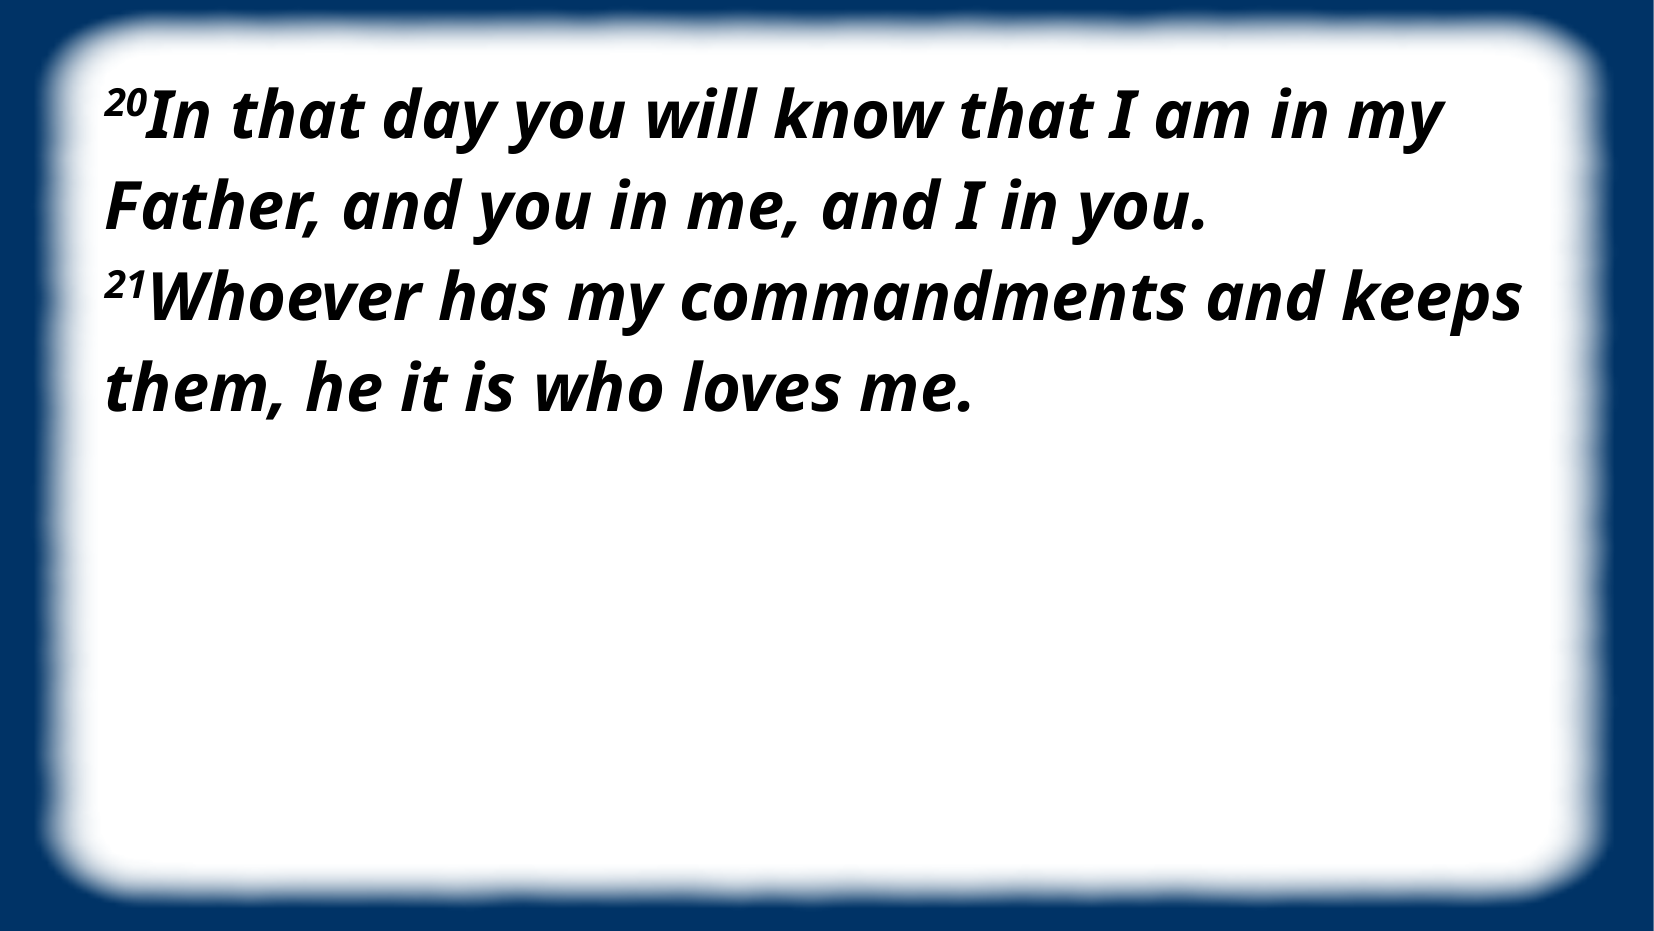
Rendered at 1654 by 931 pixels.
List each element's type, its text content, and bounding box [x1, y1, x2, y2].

text_box 20In that day you will know that I am in my Father, and you in me, and I in you. 21Whoever has my commandments and keeps them, he it is who loves me. [90, 60, 1561, 430]
picture [0, 0, 1654, 931]
